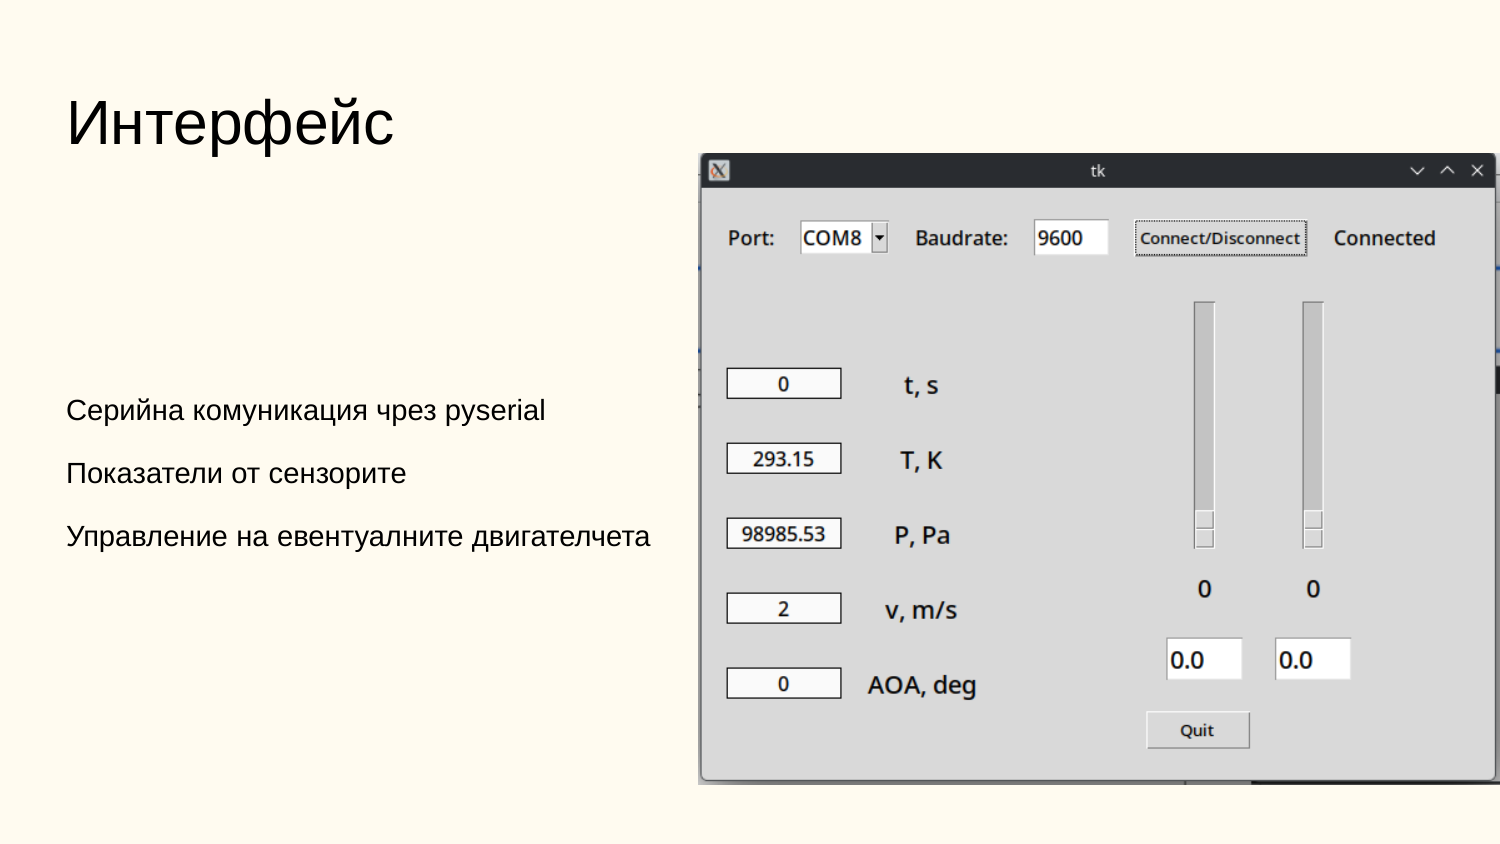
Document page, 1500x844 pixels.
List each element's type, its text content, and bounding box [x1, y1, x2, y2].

list Серийна комуникация чрез pyserial Показатели от сензорите Управление на евентуалните двигателчета [51, 192, 698, 750]
title Интерфейс [51, 72, 1449, 174]
picture [698, 153, 1500, 786]
